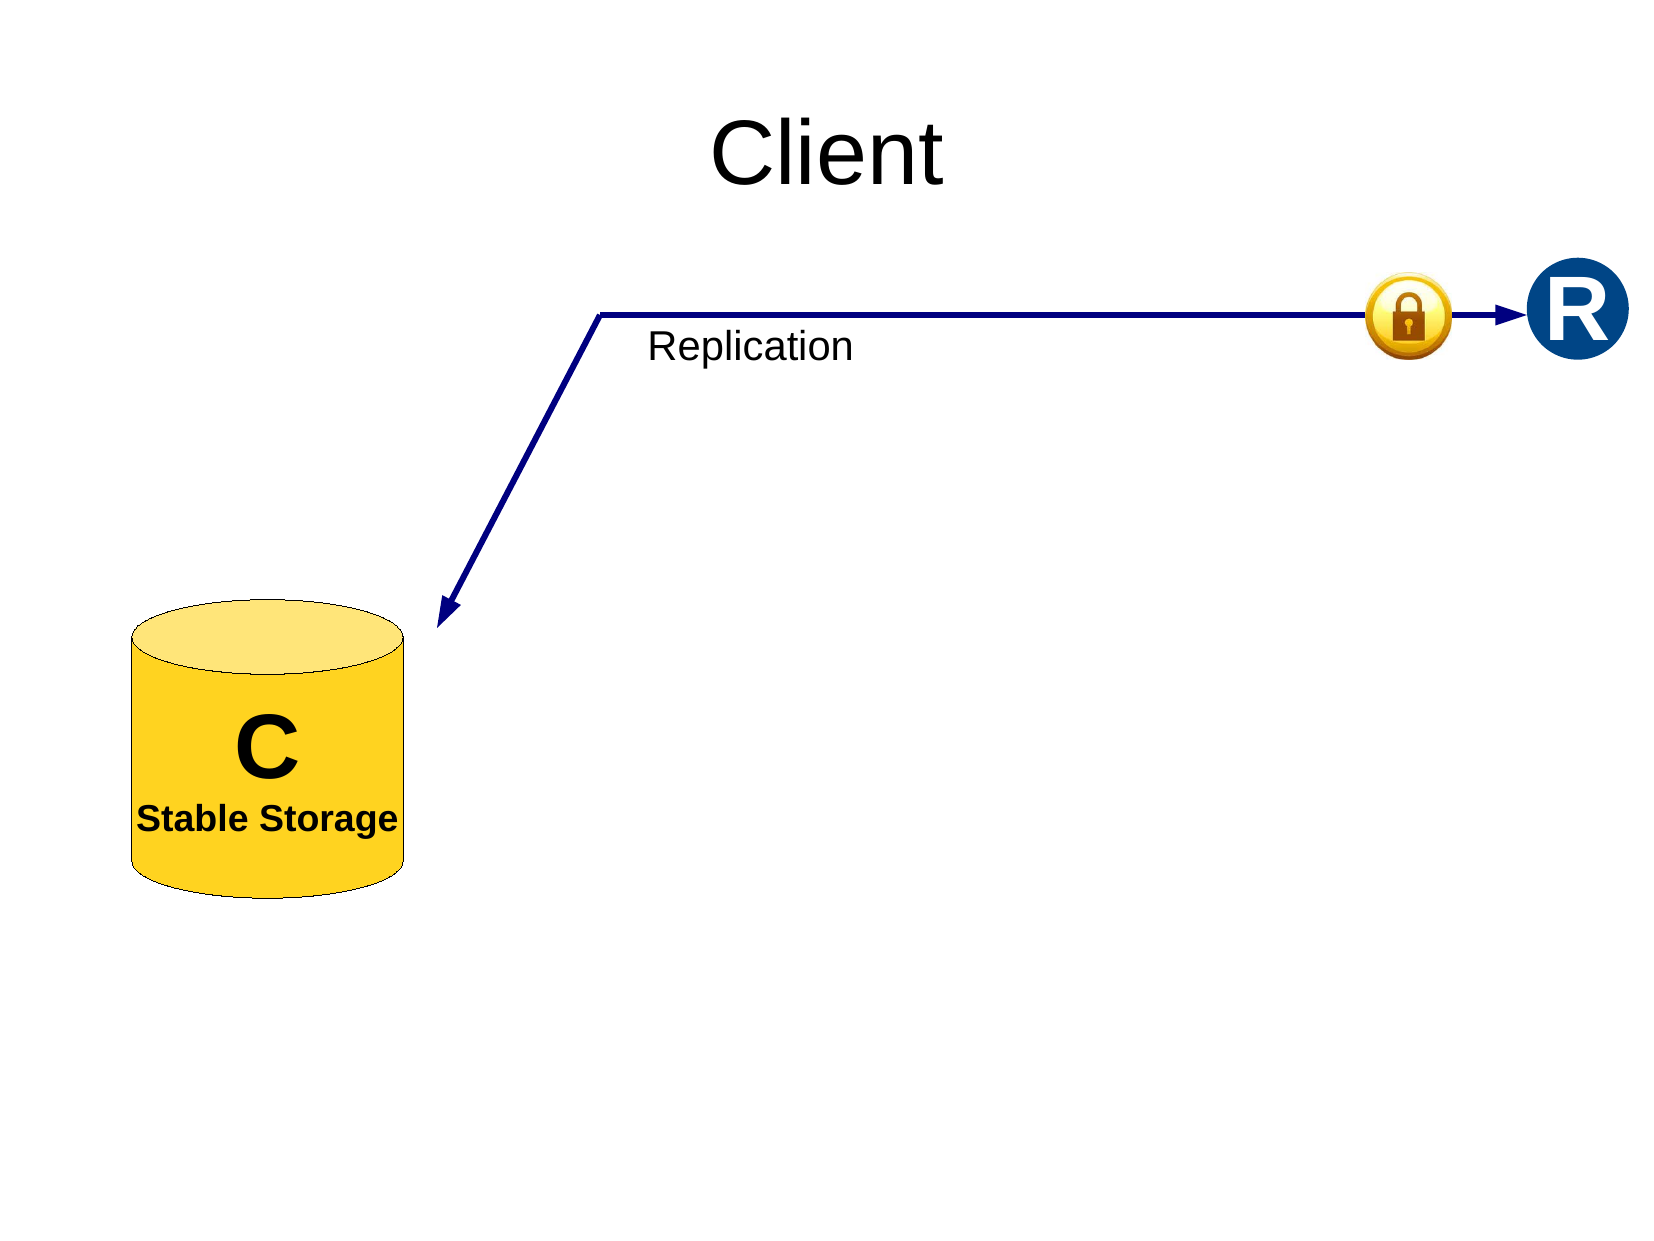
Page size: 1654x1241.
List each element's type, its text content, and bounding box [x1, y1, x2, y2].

text_box B [131, 599, 404, 675]
text_box C Stable Storage [131, 638, 404, 899]
title Client [82, 49, 1571, 257]
text_box R [1526, 257, 1629, 360]
text_box Replication [597, 315, 1231, 377]
picture [1365, 272, 1452, 361]
